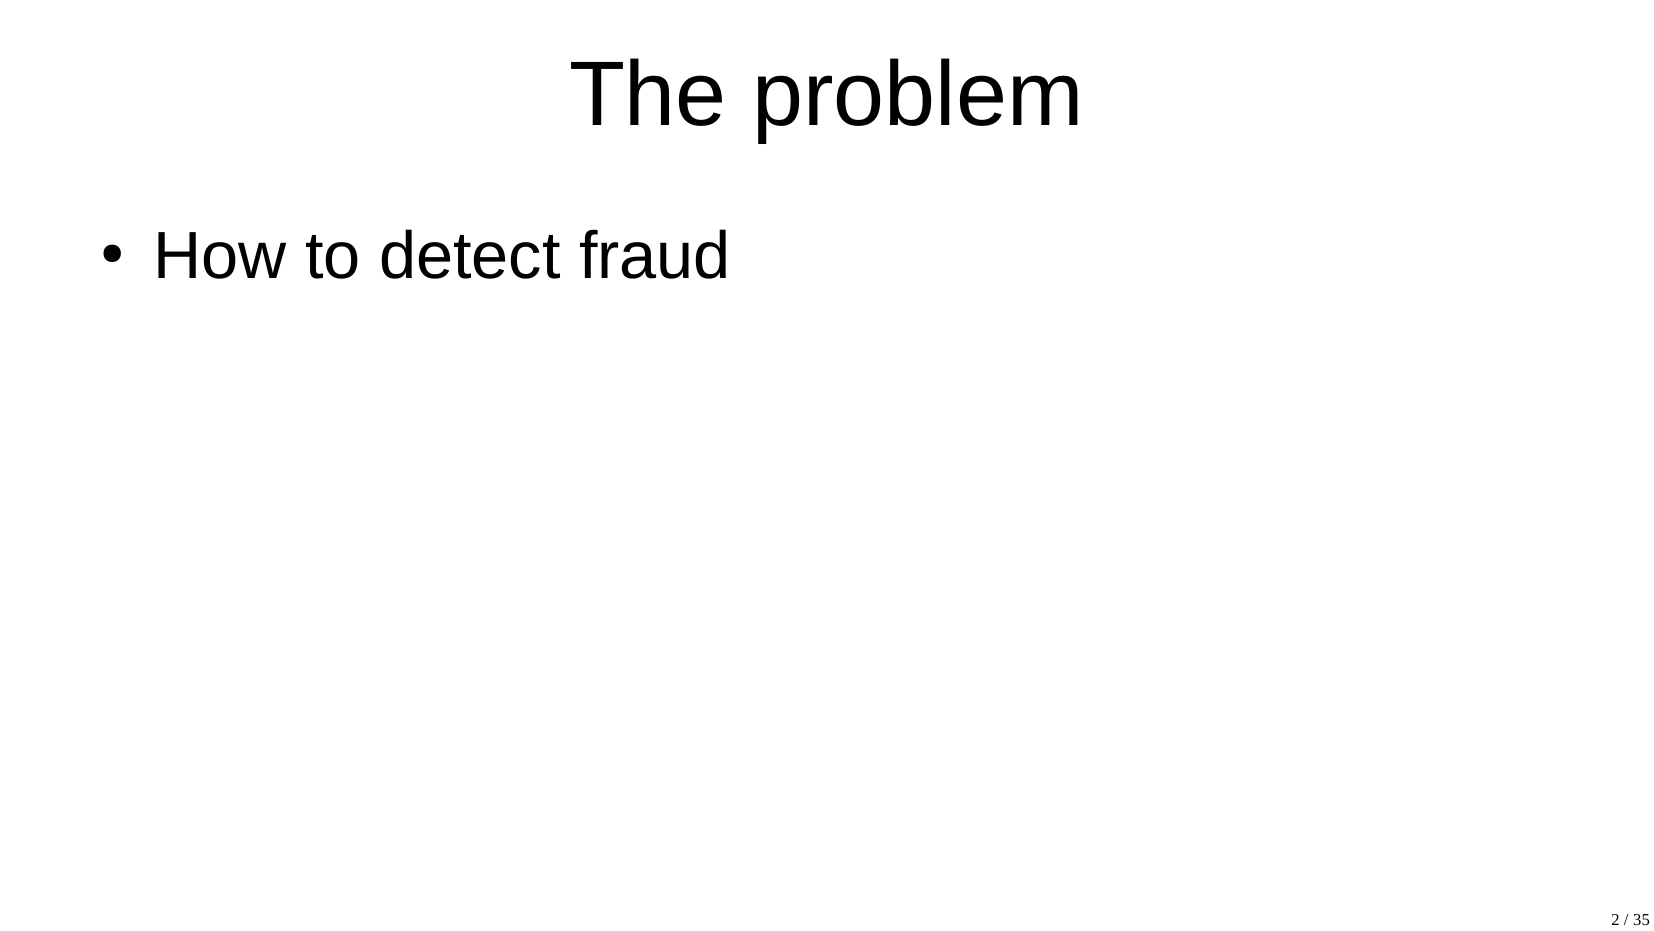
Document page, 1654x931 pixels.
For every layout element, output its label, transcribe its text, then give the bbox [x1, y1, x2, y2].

title The problem [82, 37, 1571, 151]
list How to detect fraud [82, 217, 1571, 826]
